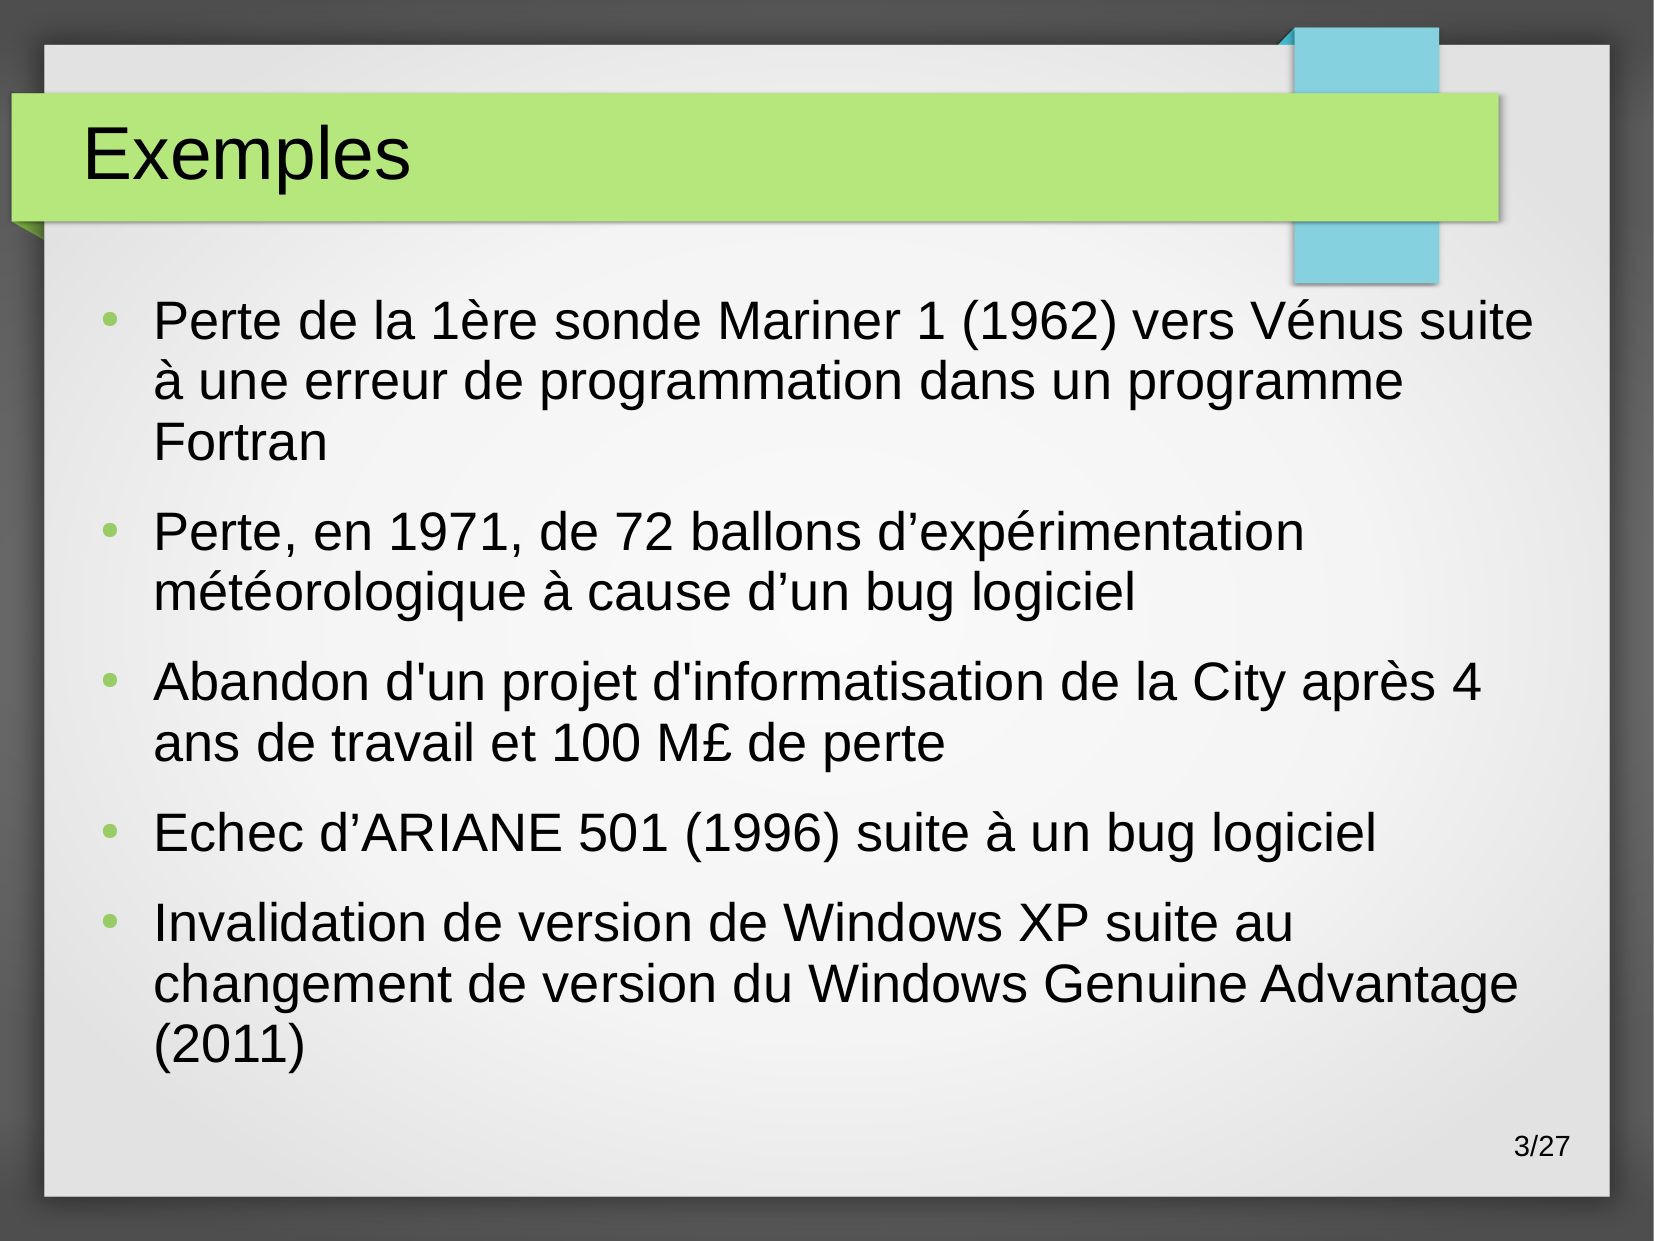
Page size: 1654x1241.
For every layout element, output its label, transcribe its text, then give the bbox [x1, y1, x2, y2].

title Exemples [82, 94, 1264, 213]
list Perte de la 1ère sonde Mariner 1 (1962) vers Vénus suite à une erreur de programmation dans un programme Fortran Perte, en 1971, de 72 ballons d’expérimentation météorologique à cause d’un bug logiciel Abandon d'un projet d'informatisation de la City après 4 ans de travail et 100 M£ de perte Echec d’ARIANE 501 (1996) suite à un bug logiciel Invalidation de version de Windows XP suite au changement de version du Windows Genuine Advantage (2011) [82, 290, 1571, 1223]
picture [0, 0, 1654, 1241]
